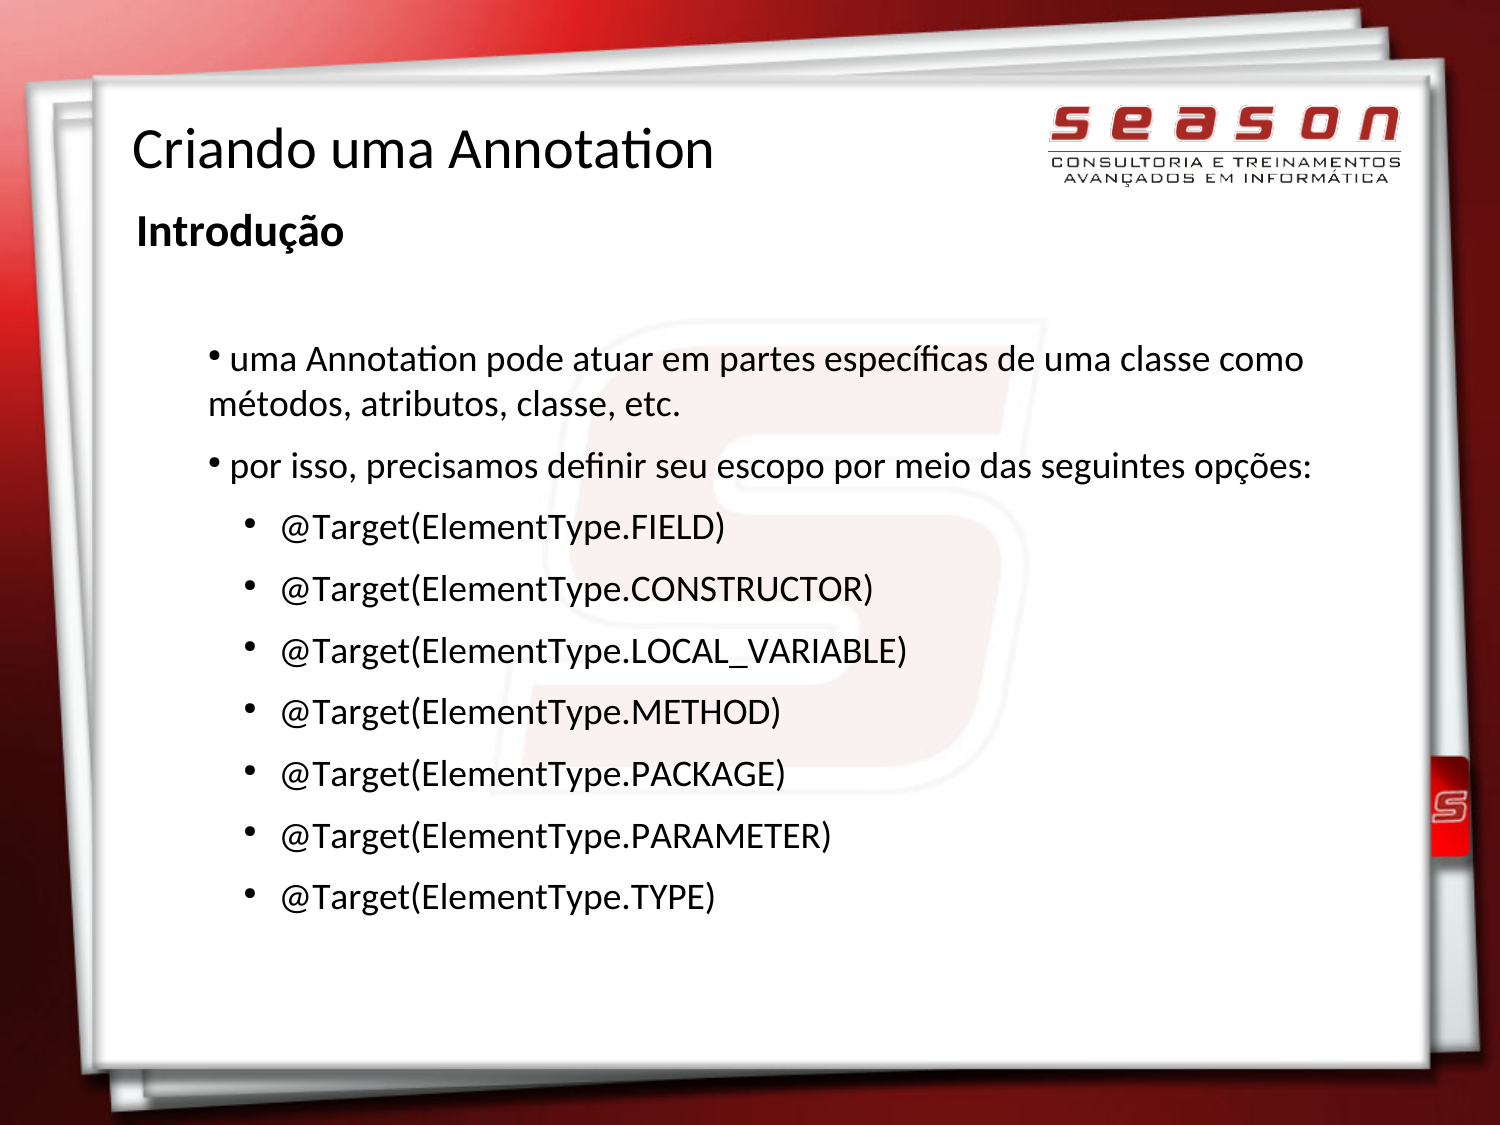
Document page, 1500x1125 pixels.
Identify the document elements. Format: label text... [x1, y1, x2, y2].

title Criando uma Annotation [118, 33, 1394, 257]
text_box uma Annotation pode atuar em partes específicas de uma classe como métodos, atributos, classe, etc. por isso, precisamos definir seu escopo por meio das seguintes opções: @Target(ElementType.FIELD) @Target(ElementType.CONSTRUCTOR) @Target(ElementType.LOCAL_VARIABLE) @Target(ElementType.METHOD) @Target(ElementType.PACKAGE) @Target(ElementType.PARAMETER) @Target(ElementType.TYPE) [207, 311, 1328, 940]
picture [0, 0, 1500, 1125]
text_box Introdução [119, 200, 1240, 256]
